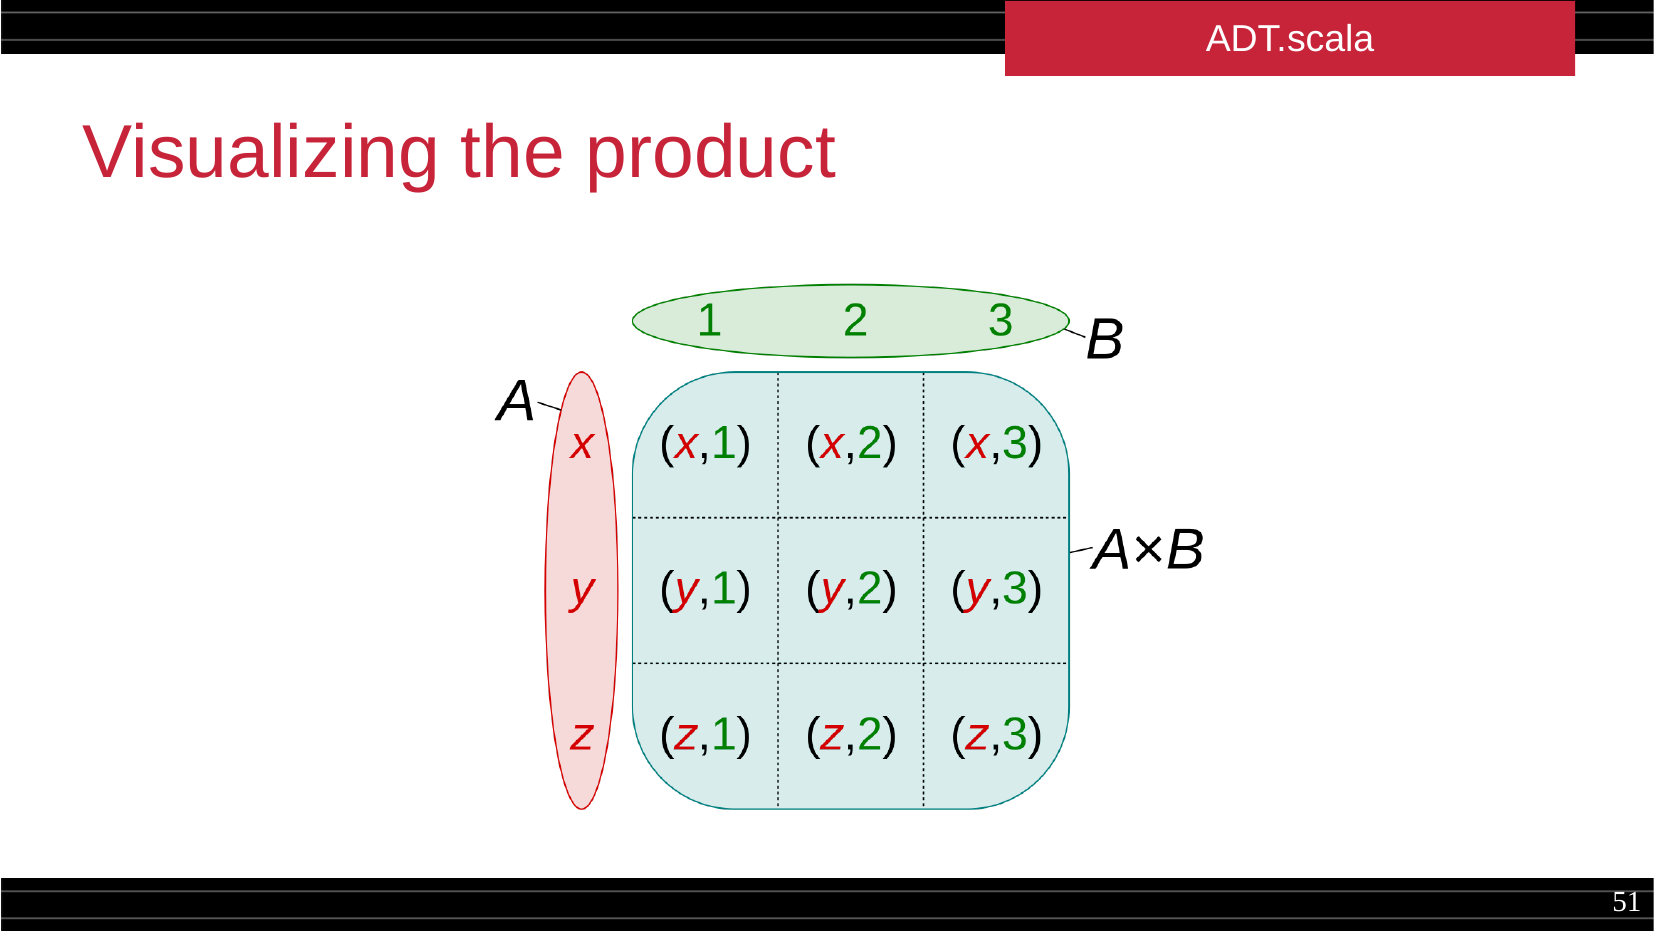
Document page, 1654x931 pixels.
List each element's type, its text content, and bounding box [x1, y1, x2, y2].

picture [1576, 0, 1654, 54]
picture [1, 878, 1654, 931]
picture [487, 269, 1216, 824]
text_box ADT.scala [1005, 0, 1576, 76]
title Visualizing the product [82, 92, 1571, 211]
picture [1, 0, 1005, 54]
